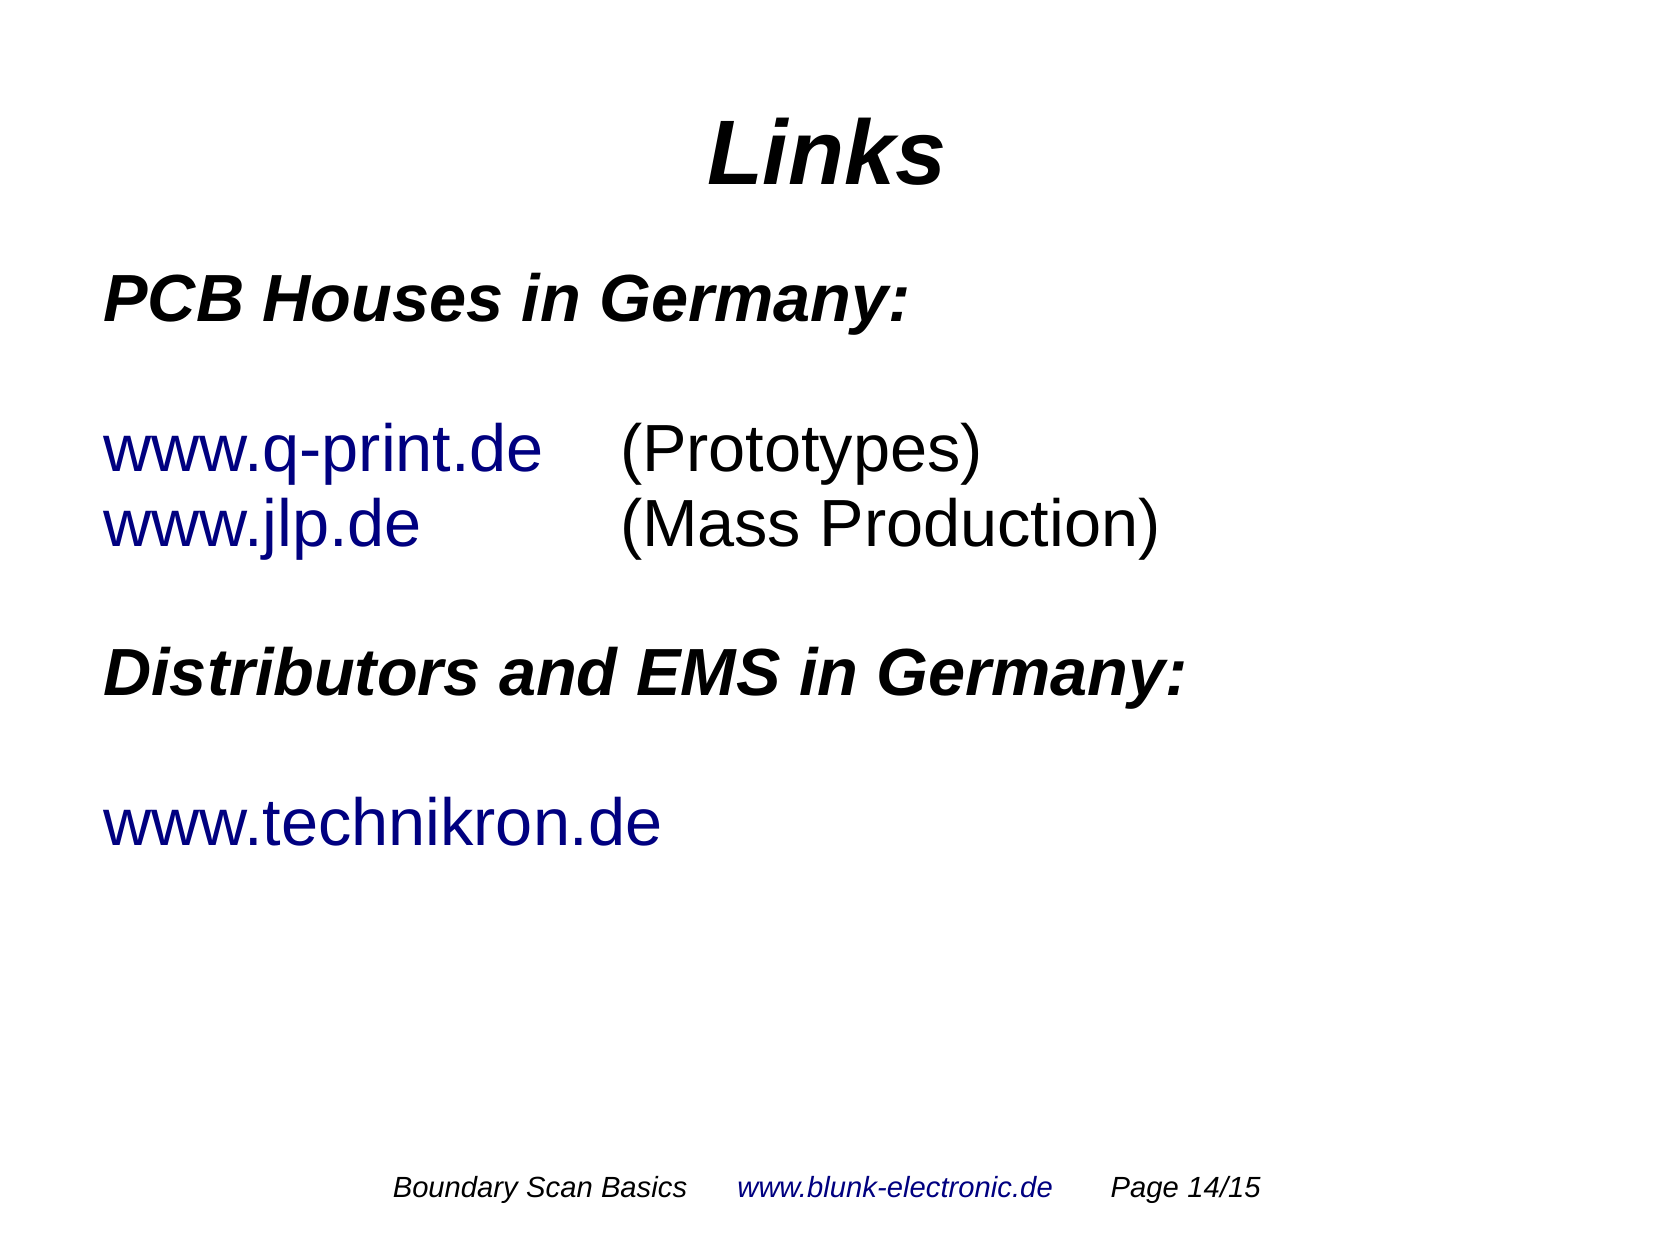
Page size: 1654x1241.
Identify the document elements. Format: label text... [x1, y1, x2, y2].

text_box PCB Houses in Germany: www.q-print.de (Prototypes) www.jlp.de (Mass Production) Distributors and EMS in Germany: www.technikron.de [88, 253, 1506, 1141]
text_box Boundary Scan Basics www.blunk-electronic.de Page <number>/15 [29, 1163, 1625, 1216]
title Links [82, 49, 1571, 257]
